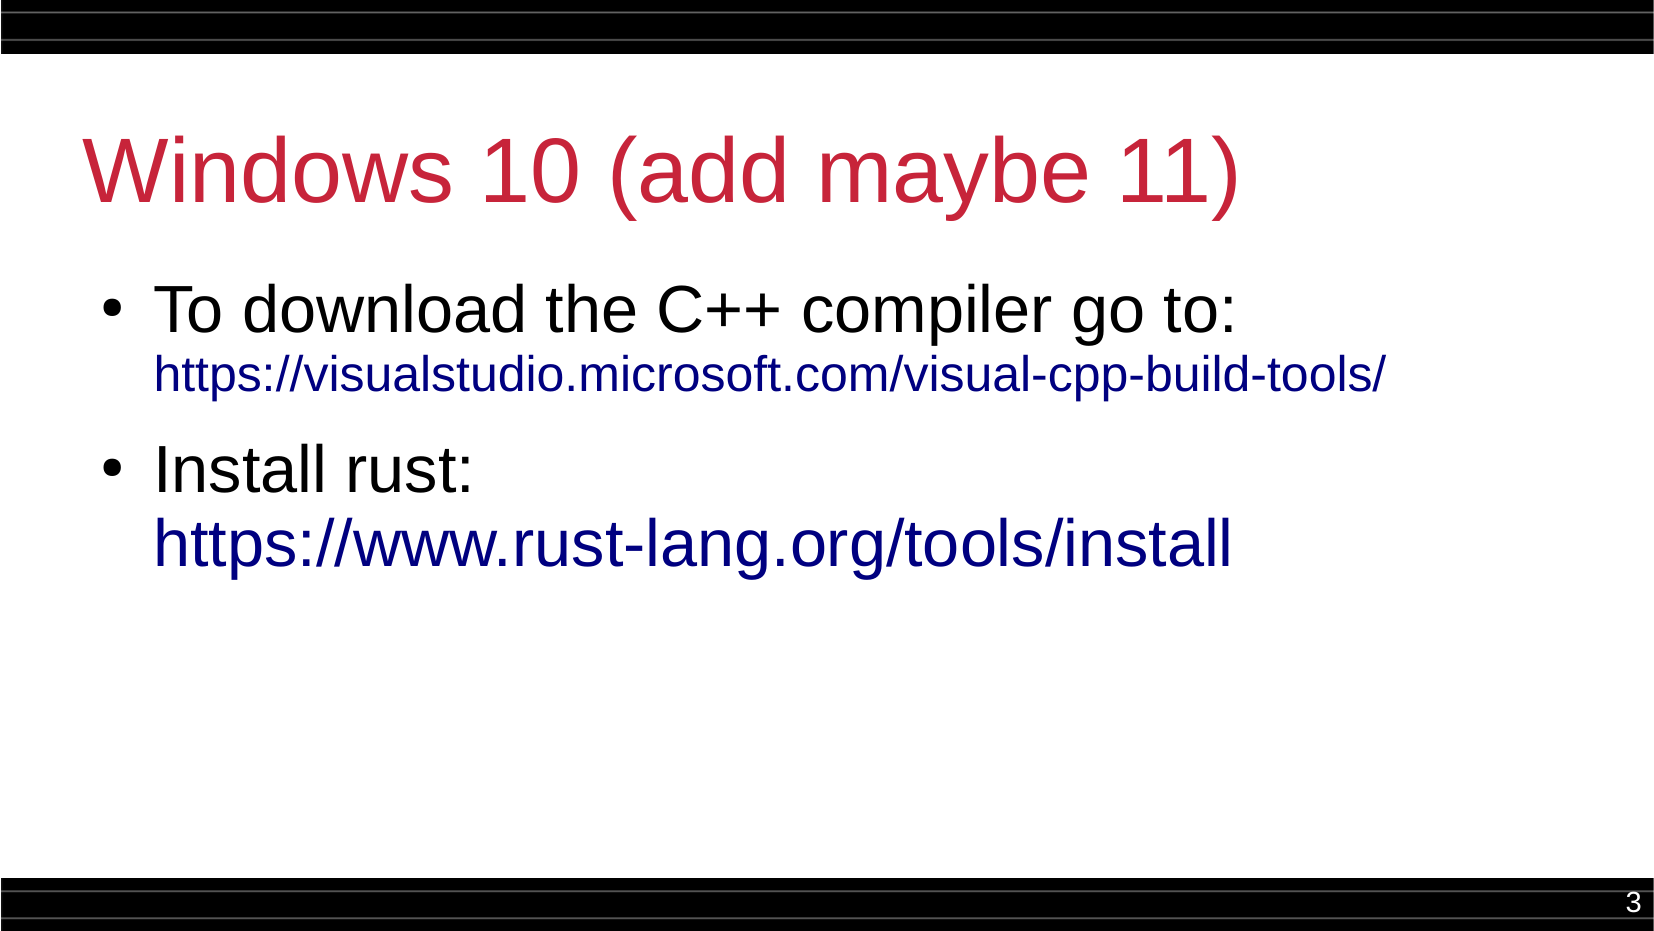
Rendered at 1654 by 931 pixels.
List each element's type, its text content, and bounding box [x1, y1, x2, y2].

picture [1, 0, 1654, 54]
list To download the C++ compiler go to: https://visualstudio.microsoft.com/visual-cpp-build-tools/ Install rust: https://www.rust-lang.org/tools/install [82, 271, 1571, 851]
picture [1, 878, 1654, 931]
title Windows 10 (add maybe 11) [82, 92, 1571, 249]
